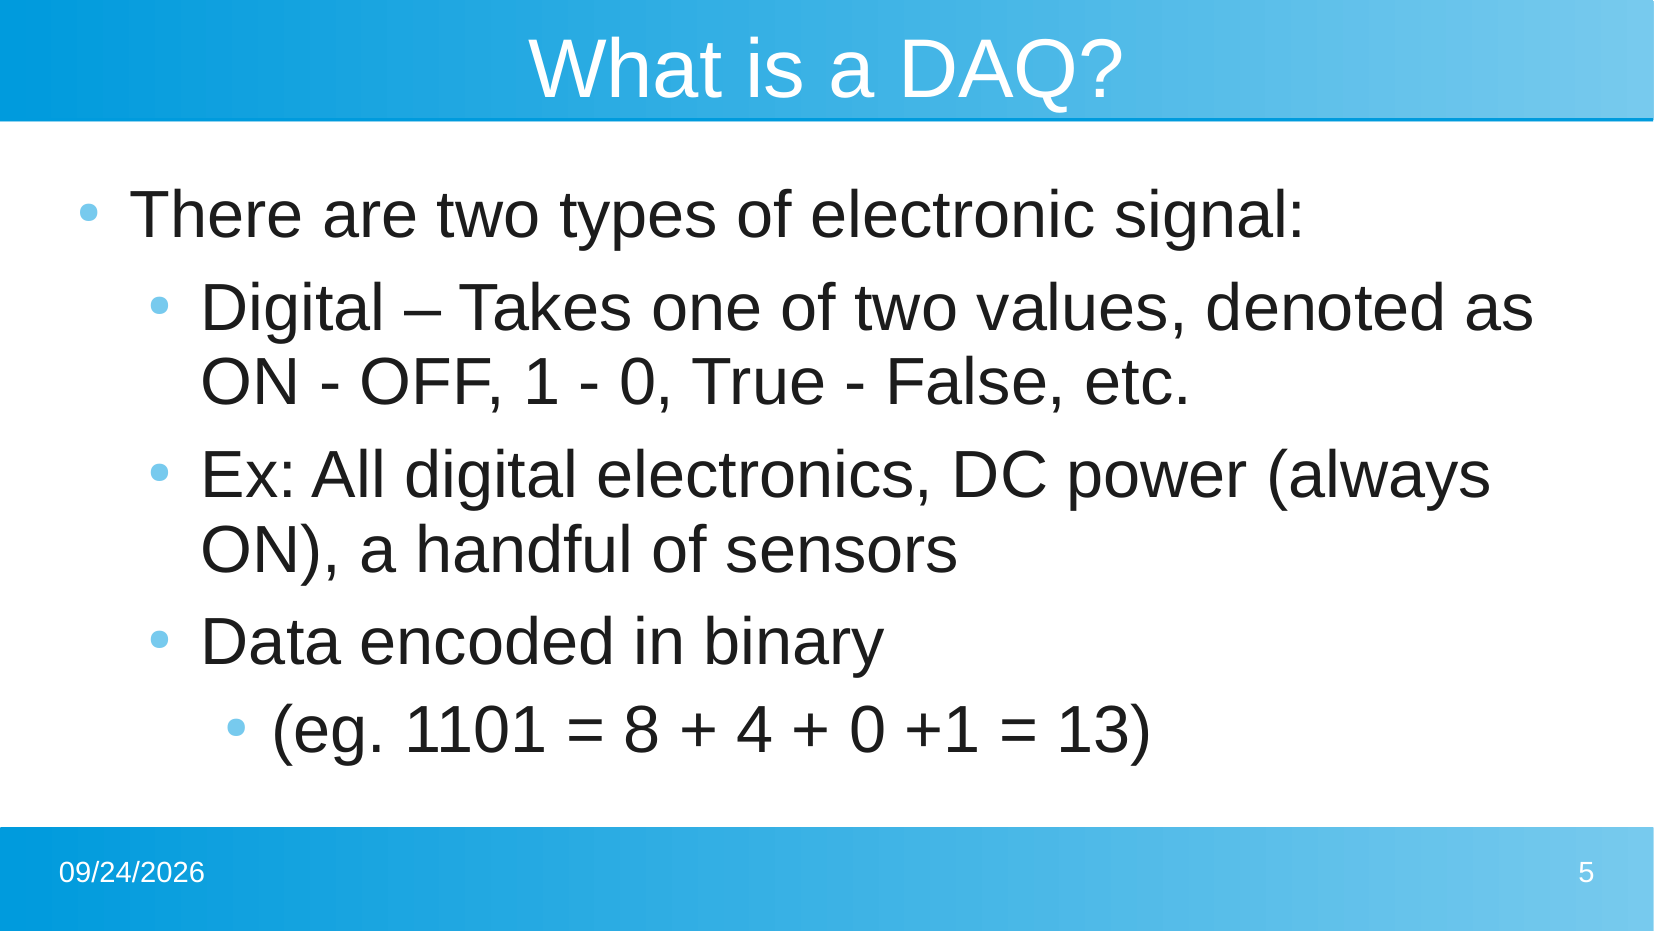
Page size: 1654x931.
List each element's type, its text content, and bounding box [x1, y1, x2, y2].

title What is a DAQ? [59, 22, 1595, 116]
list There are two types of electronic signal: Digital – Takes one of two values, denoted as ON - OFF, 1 - 0, True - False, etc. Ex: All digital electronics, DC power (always ON), a handful of sensors Data encoded in binary (eg. 1101 = 8 + 4 + 0 +1 = 13) [59, 177, 1595, 768]
